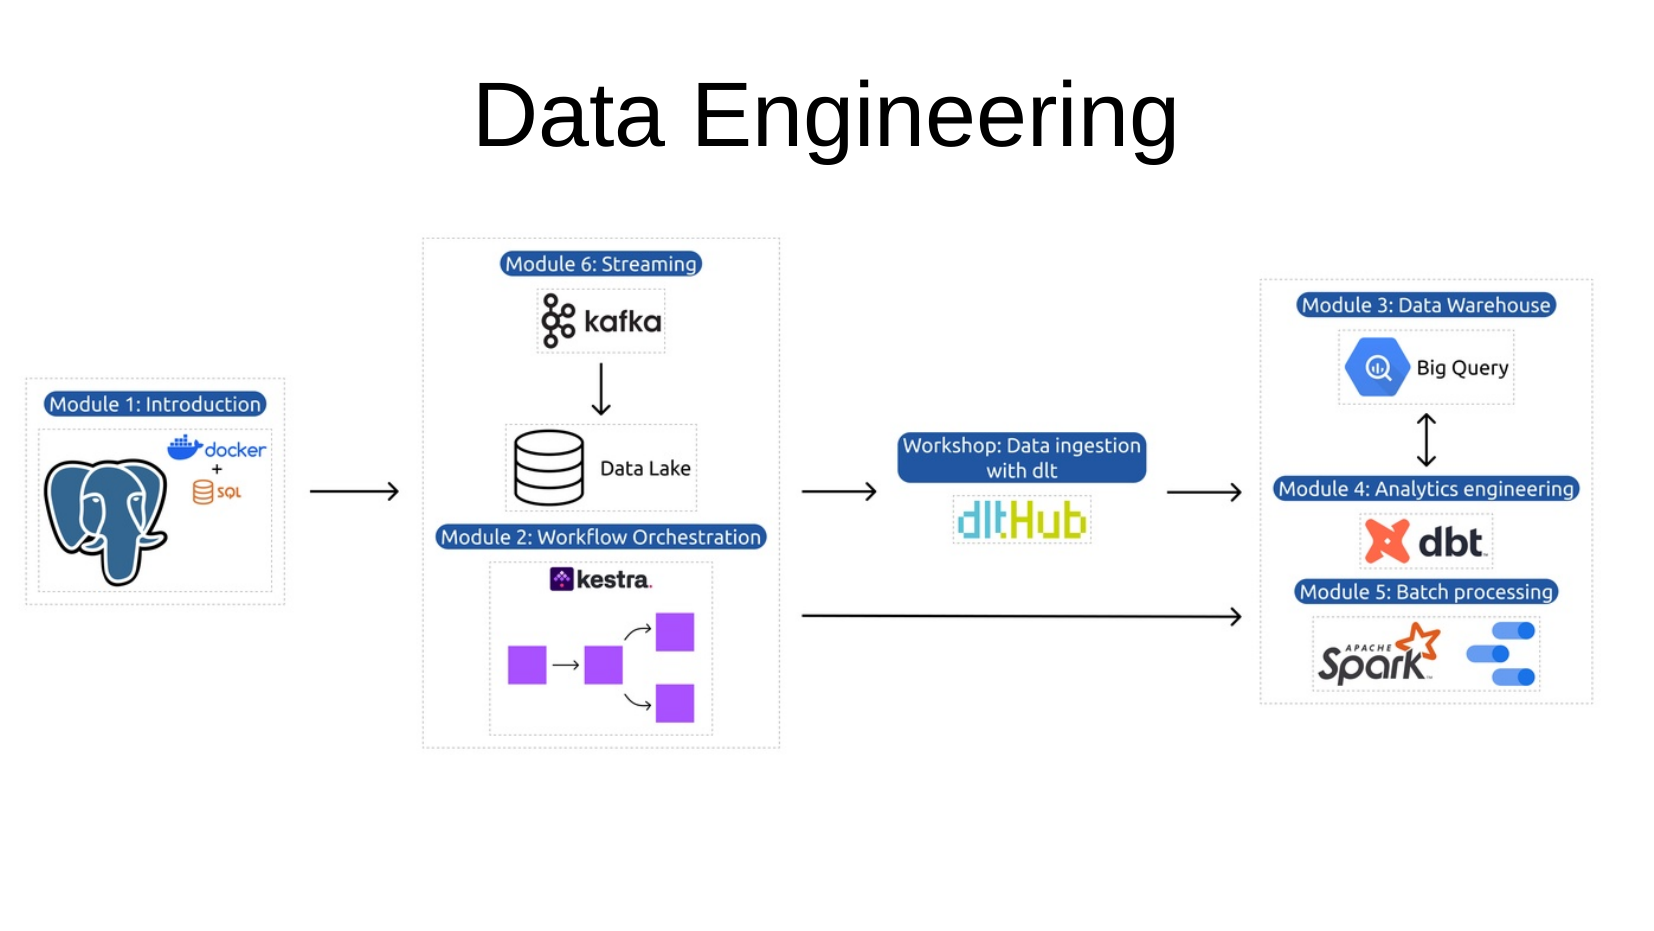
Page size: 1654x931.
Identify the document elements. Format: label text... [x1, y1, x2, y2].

title Data Engineering [82, 37, 1571, 193]
picture [0, 195, 1654, 788]
